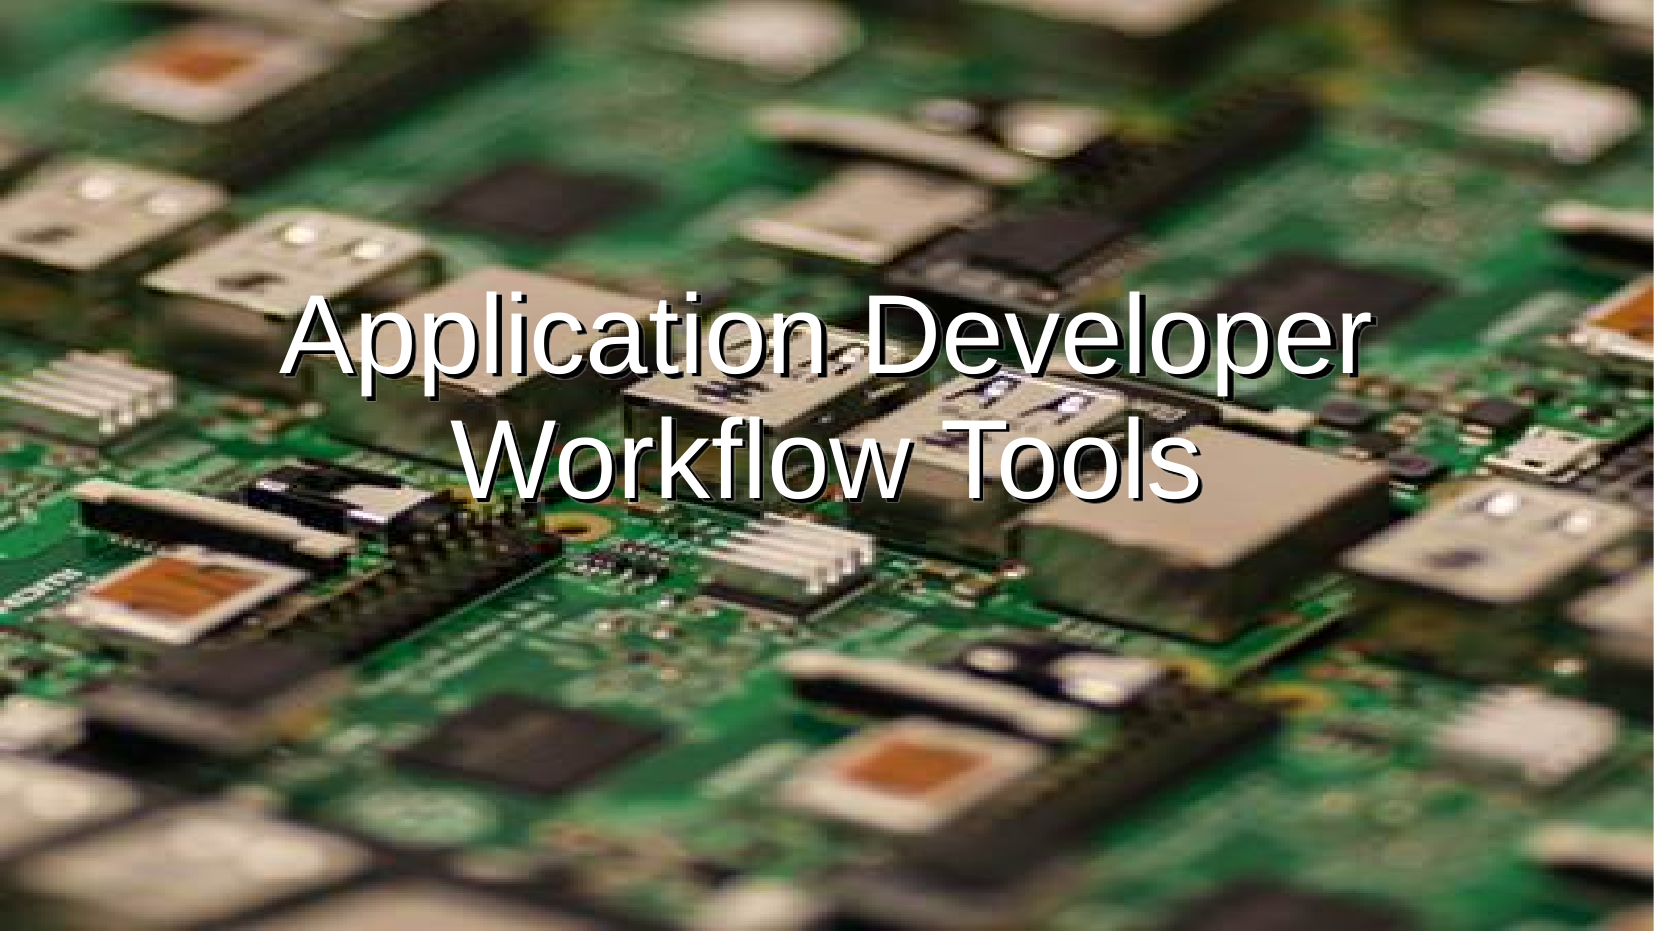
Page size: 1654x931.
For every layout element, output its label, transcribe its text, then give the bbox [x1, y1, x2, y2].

picture [0, 0, 1654, 931]
subtitle Application Developer Workflow Tools [82, 37, 1571, 757]
